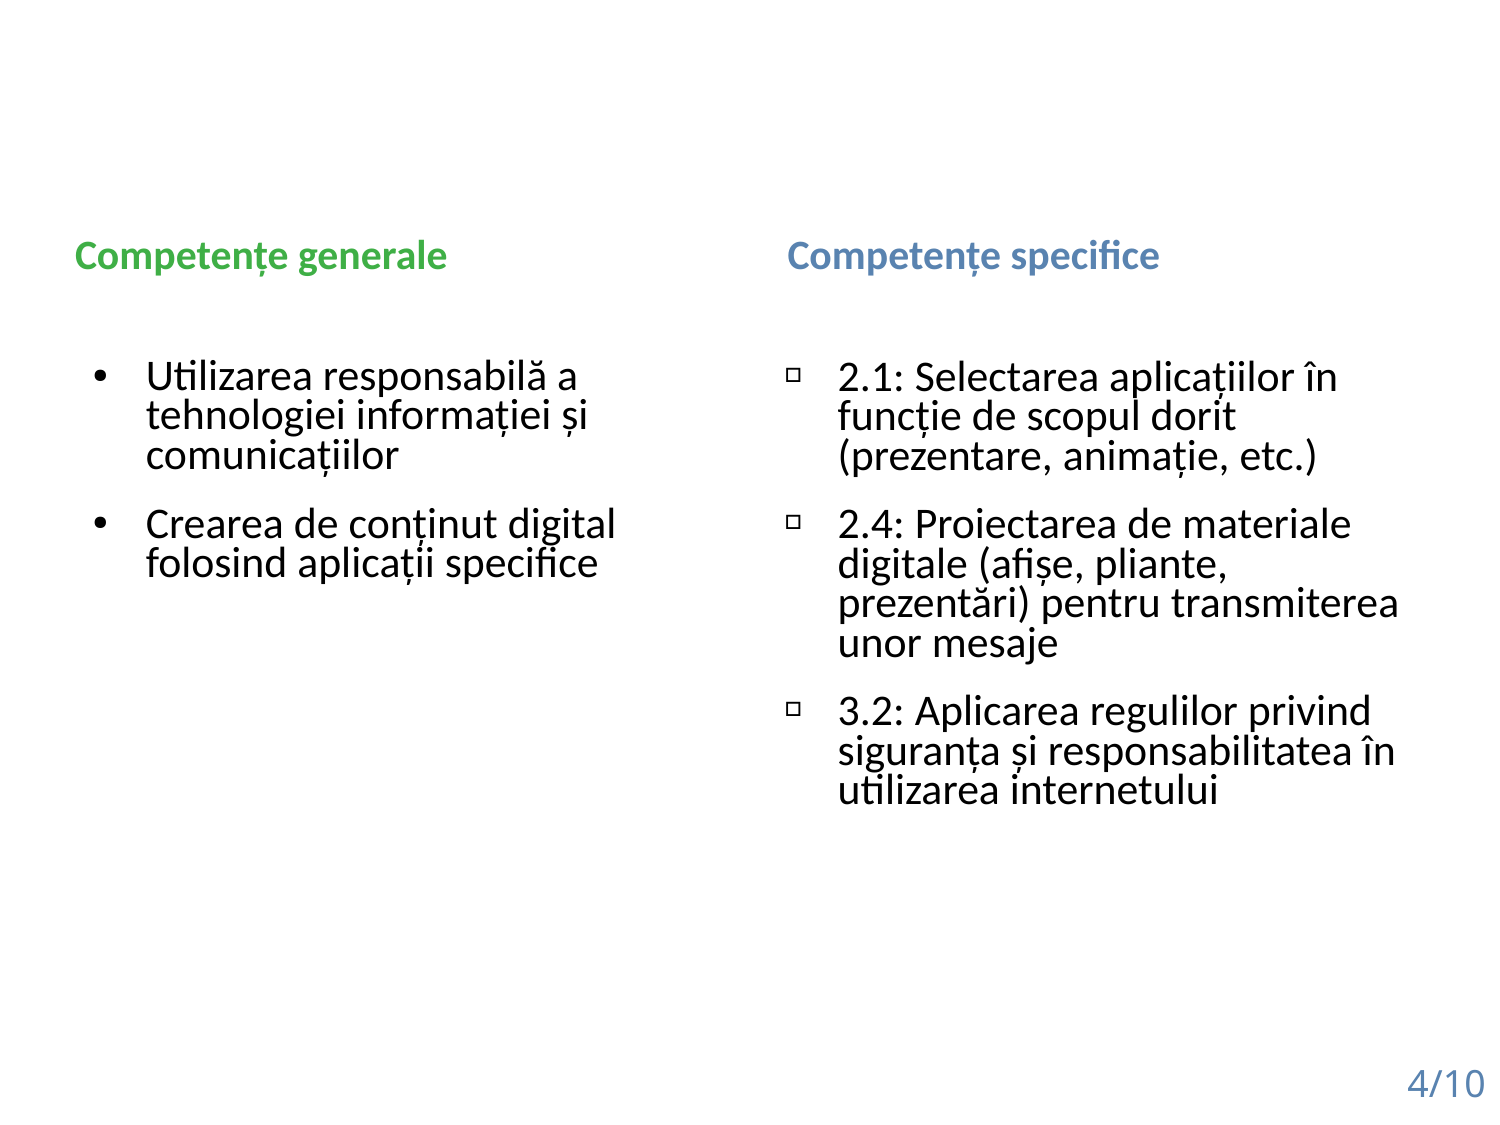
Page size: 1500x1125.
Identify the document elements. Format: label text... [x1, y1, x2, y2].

list Utilizarea responsabilă a tehnologiei informației și comunicațiilor Crearea de conținut digital folosind aplicații specifice [75, 359, 734, 1012]
list 2.1: Selectarea aplicațiilor în funcție de scopul dorit (prezentare, animație, etc.) 2.4: Proiectarea de materiale digitale (afișe, pliante, prezentări) pentru transmiterea unor mesaje 3.2: Aplicarea regulilor privind siguranța și responsabilitatea în utilizarea internetului [766, 360, 1426, 1013]
title Competențe generale [75, 233, 526, 285]
text_box <number>/10 [1312, 1050, 1500, 1121]
title Competențe specifice [787, 233, 1238, 285]
